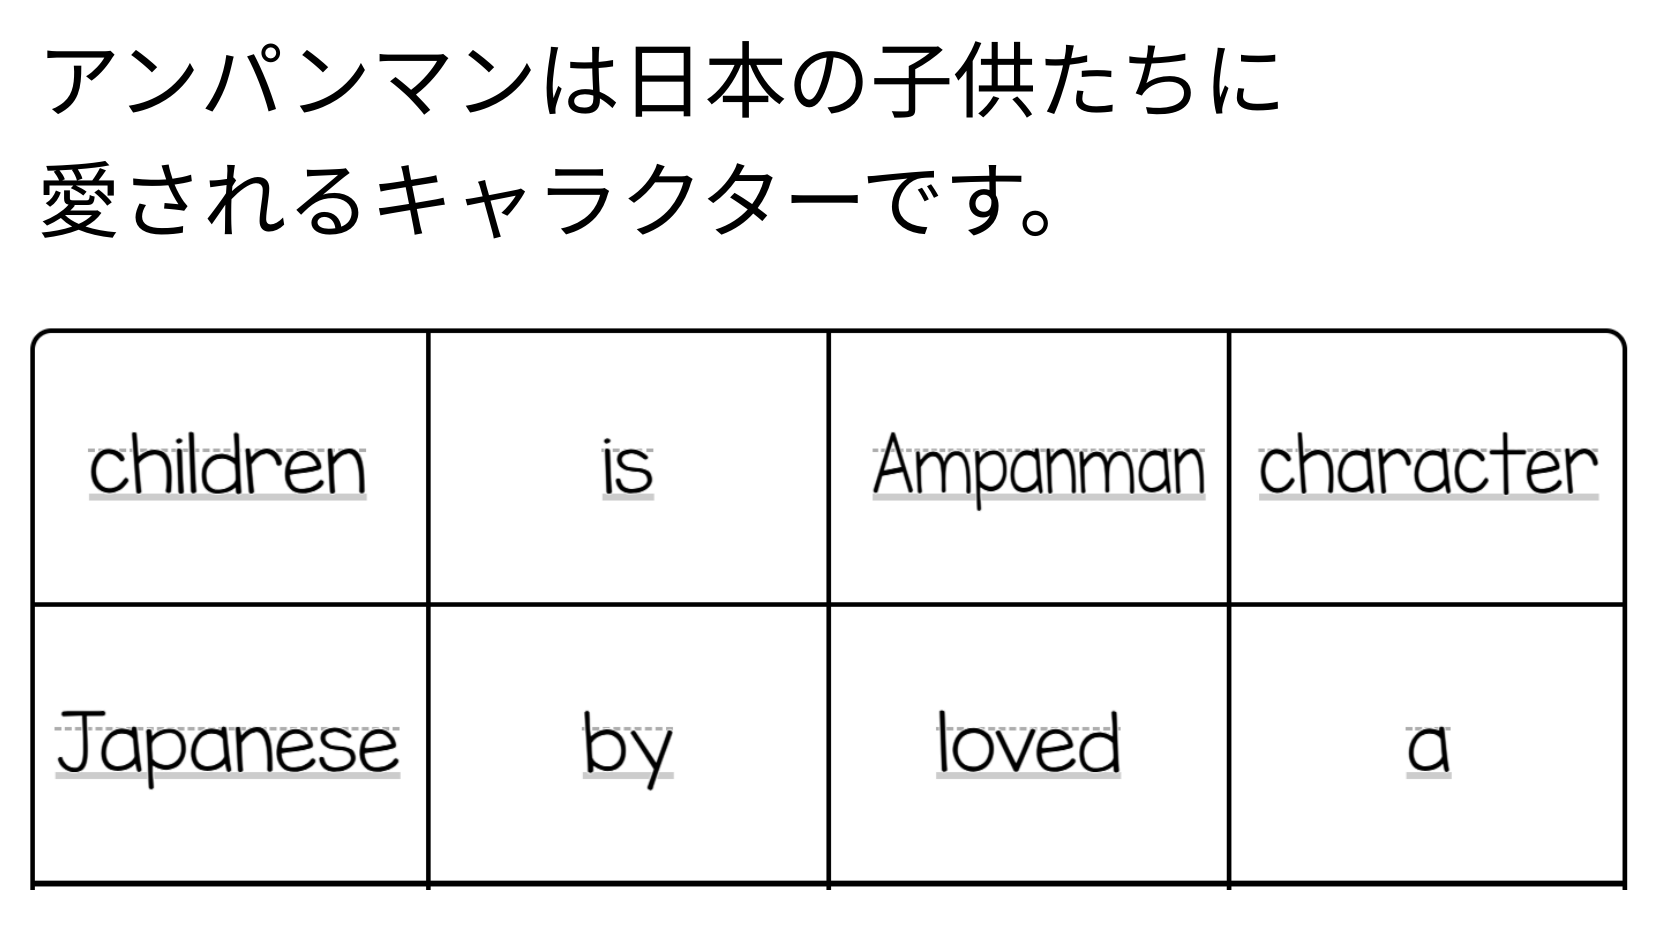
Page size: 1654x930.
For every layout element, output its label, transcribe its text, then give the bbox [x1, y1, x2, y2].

title アンパンマンは日本の子供たちに 愛されるキャラクターです。 [37, 19, 1612, 252]
picture [20, 325, 1633, 890]
